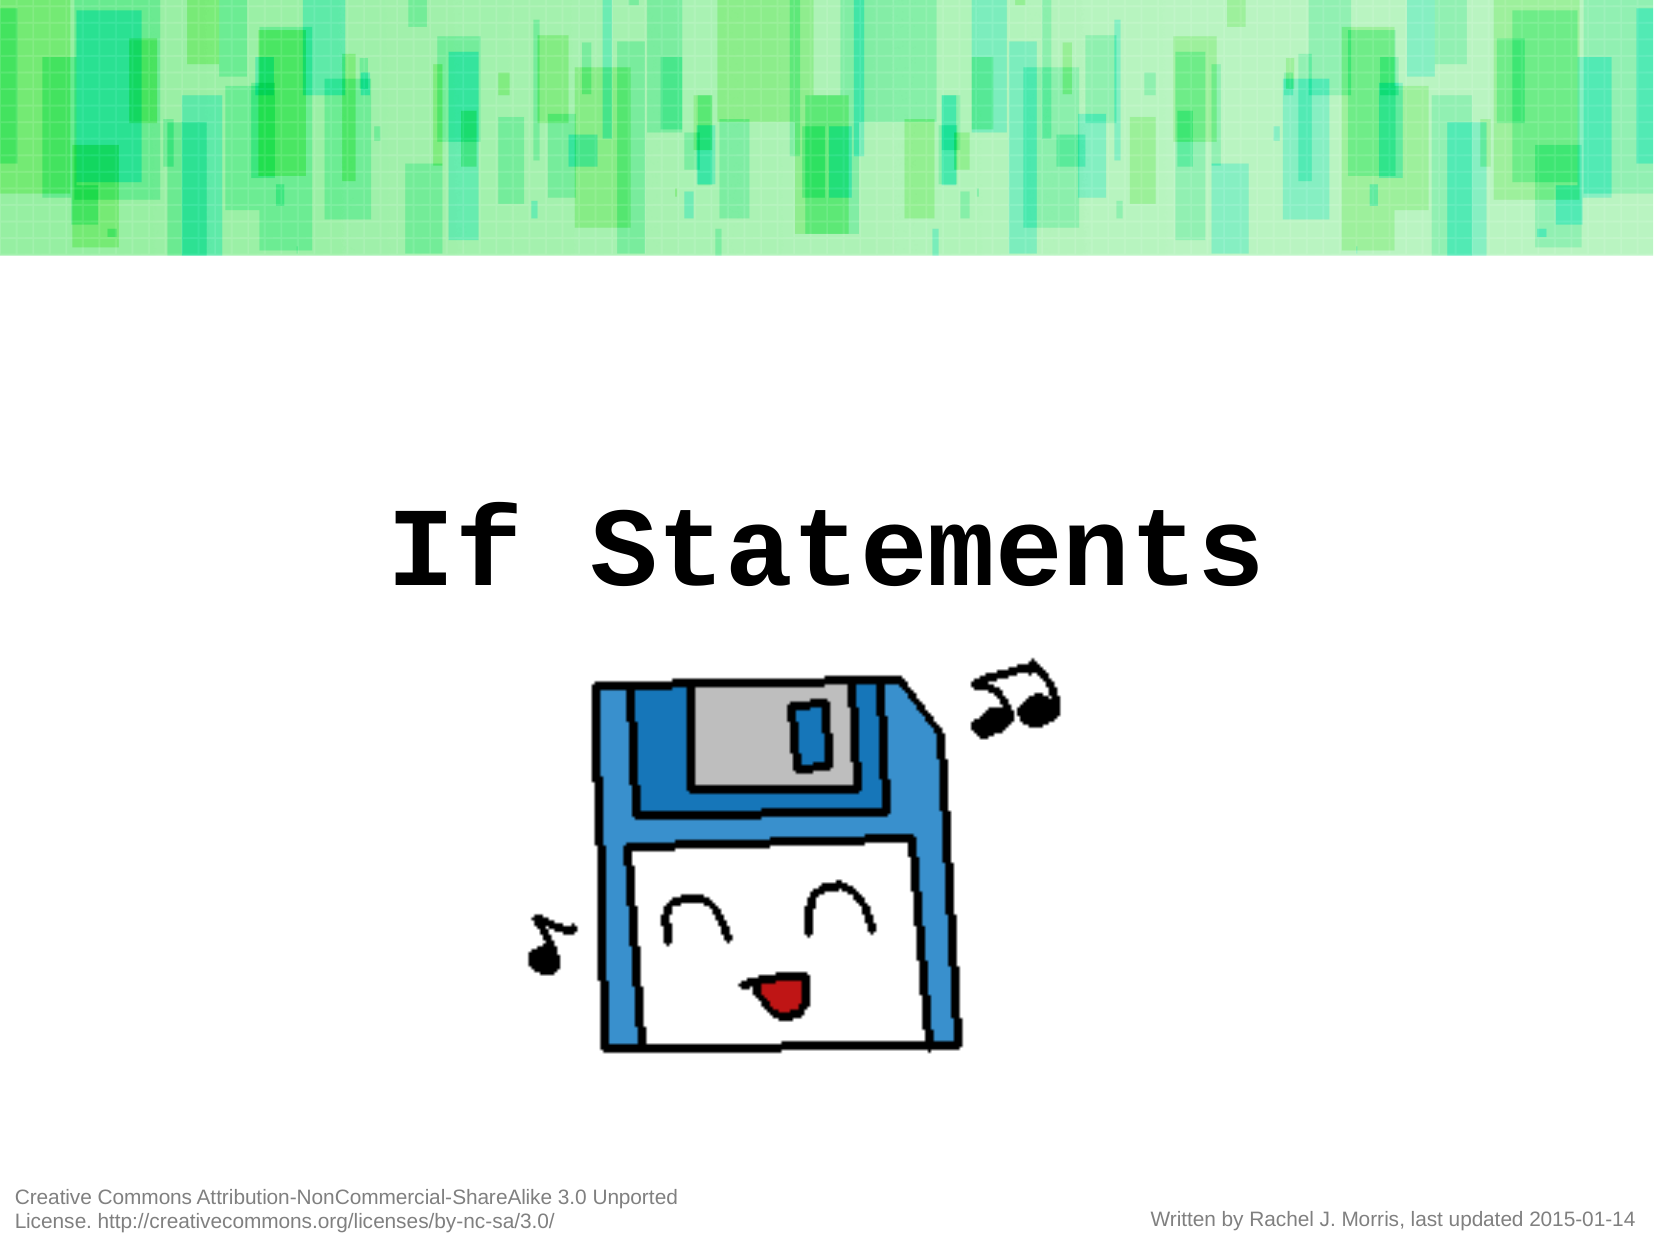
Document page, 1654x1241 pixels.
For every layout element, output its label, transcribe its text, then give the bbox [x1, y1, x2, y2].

picture [0, 0, 1654, 1241]
subtitle If Statements [82, 285, 1571, 826]
text_box Written by Rachel J. Morris, last updated 2015-01-14 [840, 1200, 1651, 1239]
text_box Creative Commons Attribution-NonCommercial-ShareAlike 3.0 Unported License. http://creativecommons.org/licenses/by-nc-sa/3.0/ [0, 1178, 751, 1241]
